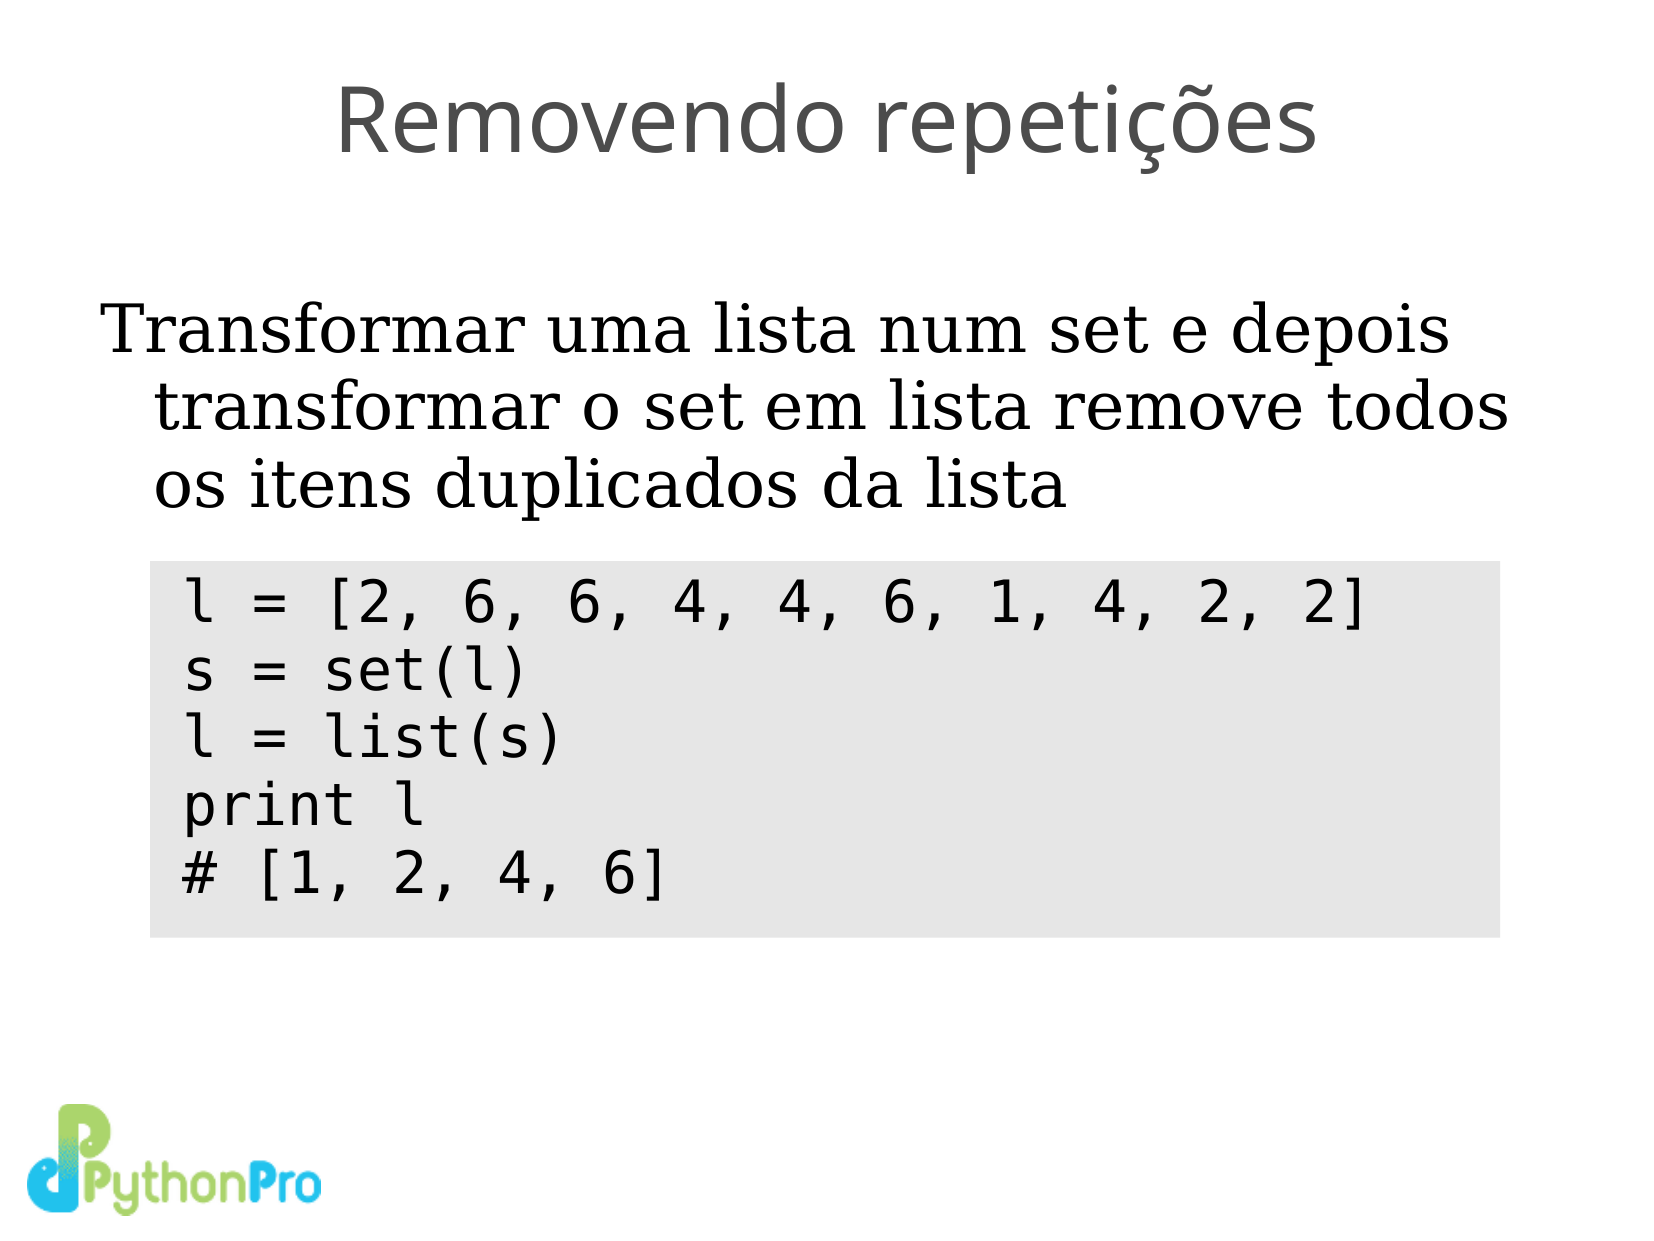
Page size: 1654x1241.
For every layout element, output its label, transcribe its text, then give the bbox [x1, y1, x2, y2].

text_box l = [2, 6, 6, 4, 4, 6, 1, 4, 2, 2] s = set(l) l = list(s) print l # [1, 2, 4, 6] [150, 561, 1501, 938]
list Transformar uma lista num set e depois transformar o set em lista remove todos os itens duplicados da lista [82, 290, 1571, 1109]
picture [27, 1104, 321, 1216]
title Removendo repetições [82, 13, 1571, 222]
